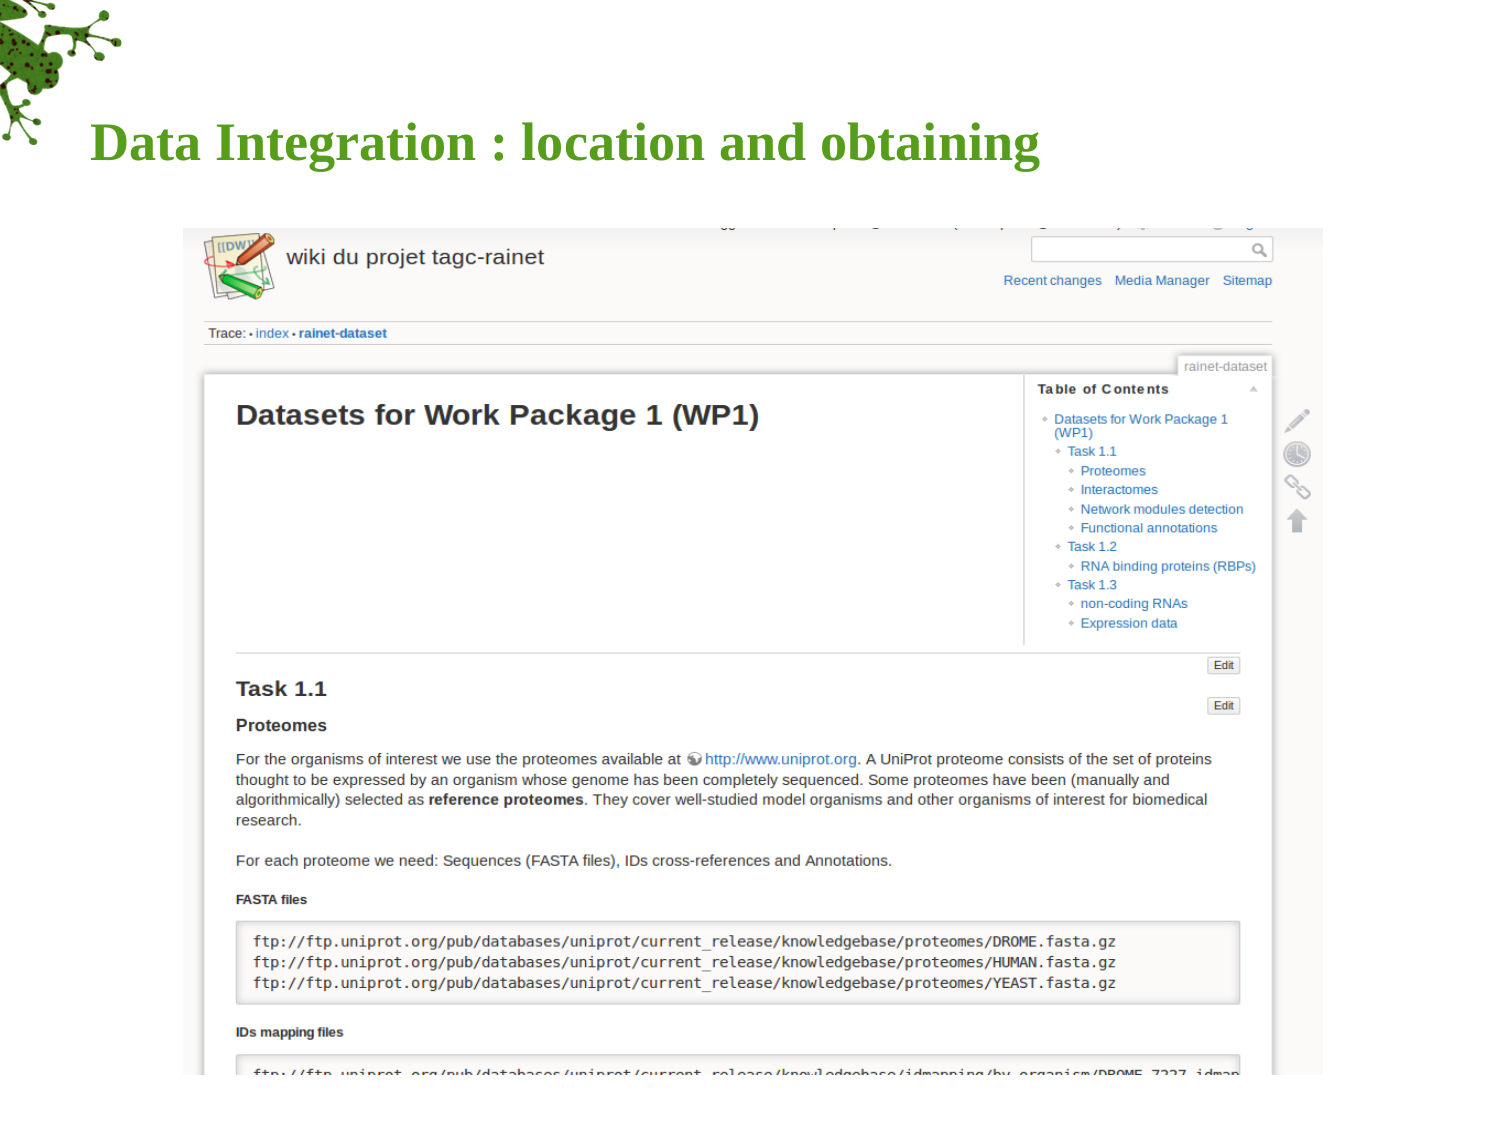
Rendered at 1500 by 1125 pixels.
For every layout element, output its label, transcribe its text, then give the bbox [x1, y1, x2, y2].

picture [0, 0, 122, 145]
picture [183, 228, 1323, 1075]
title Data Integration : location and obtaining [75, 45, 1425, 233]
